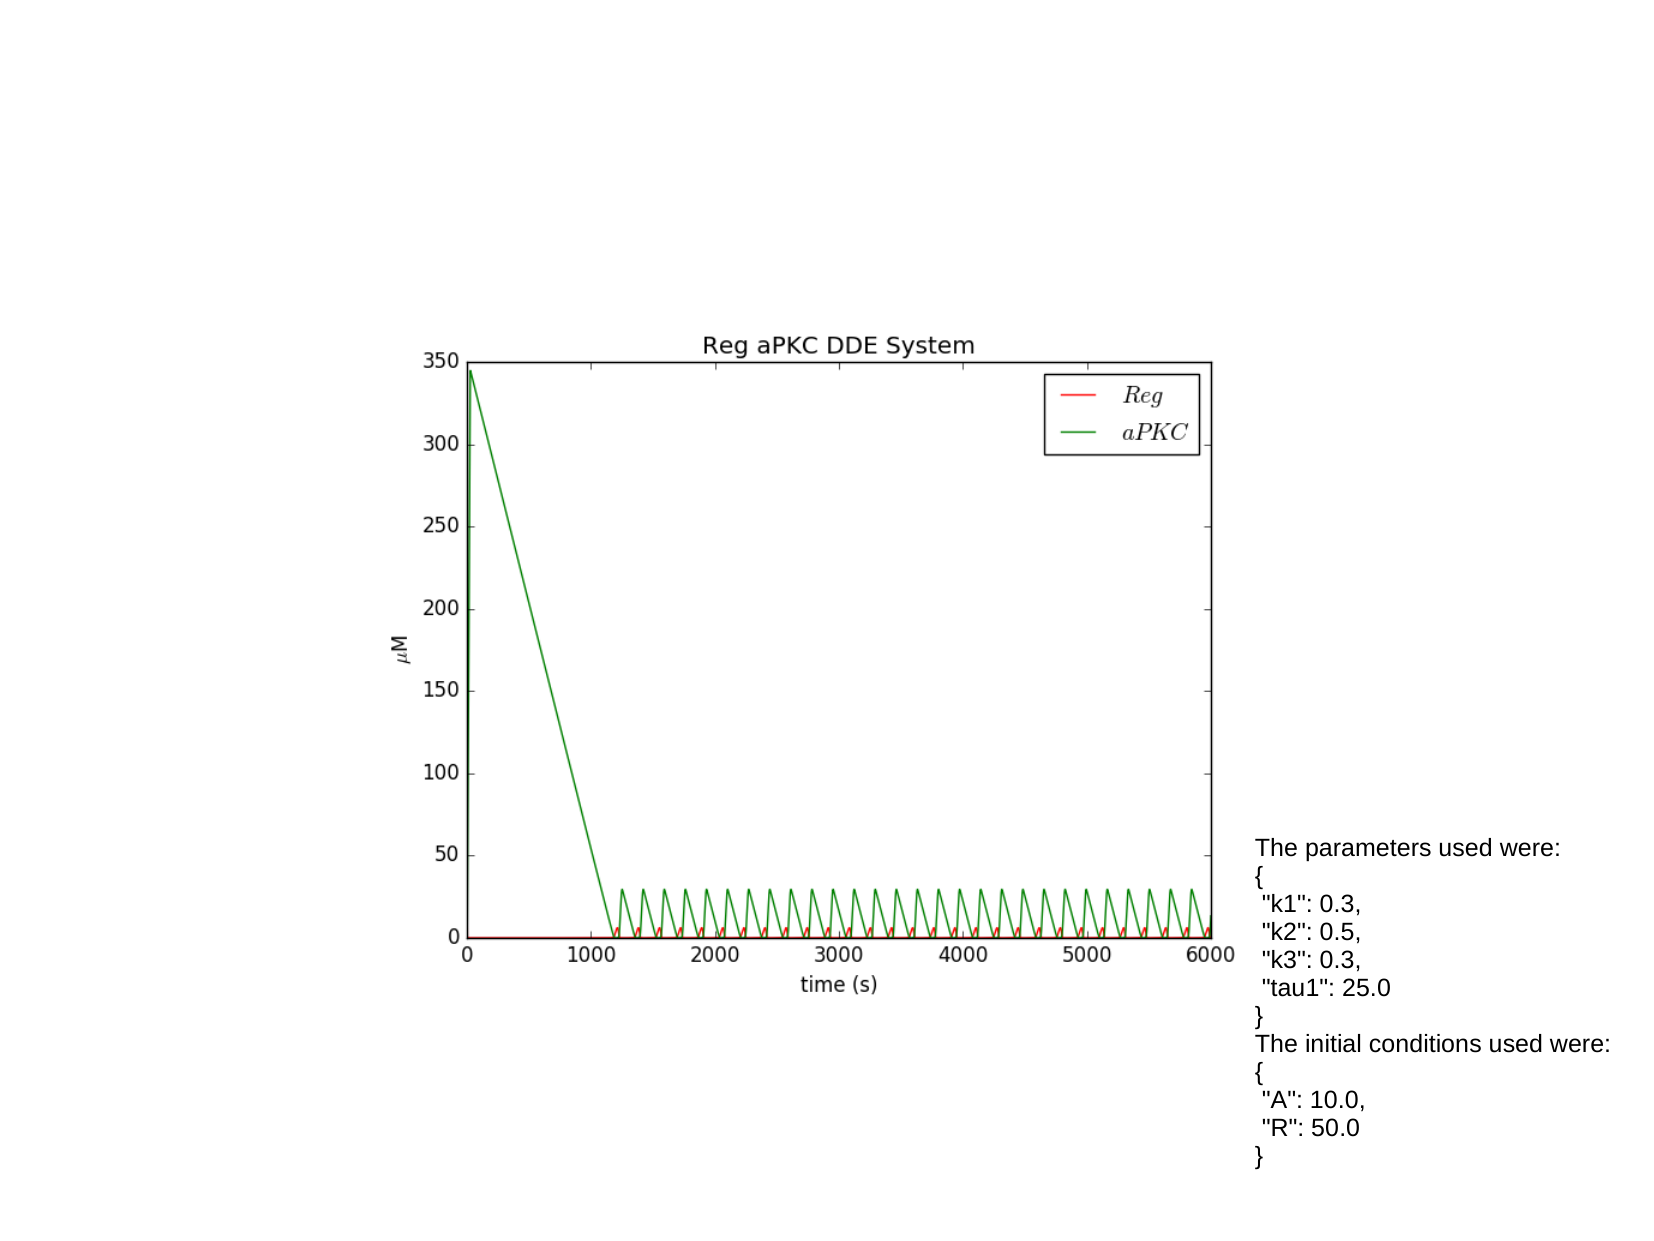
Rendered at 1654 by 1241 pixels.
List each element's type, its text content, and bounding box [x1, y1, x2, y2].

picture [347, 290, 1307, 1010]
text_box The parameters used were: { "k1": 0.3, "k2": 0.5, "k3": 0.3, "tau1": 25.0 } The initial conditions used were: { "A": 10.0, "R": 50.0 } [1240, 826, 1654, 1241]
